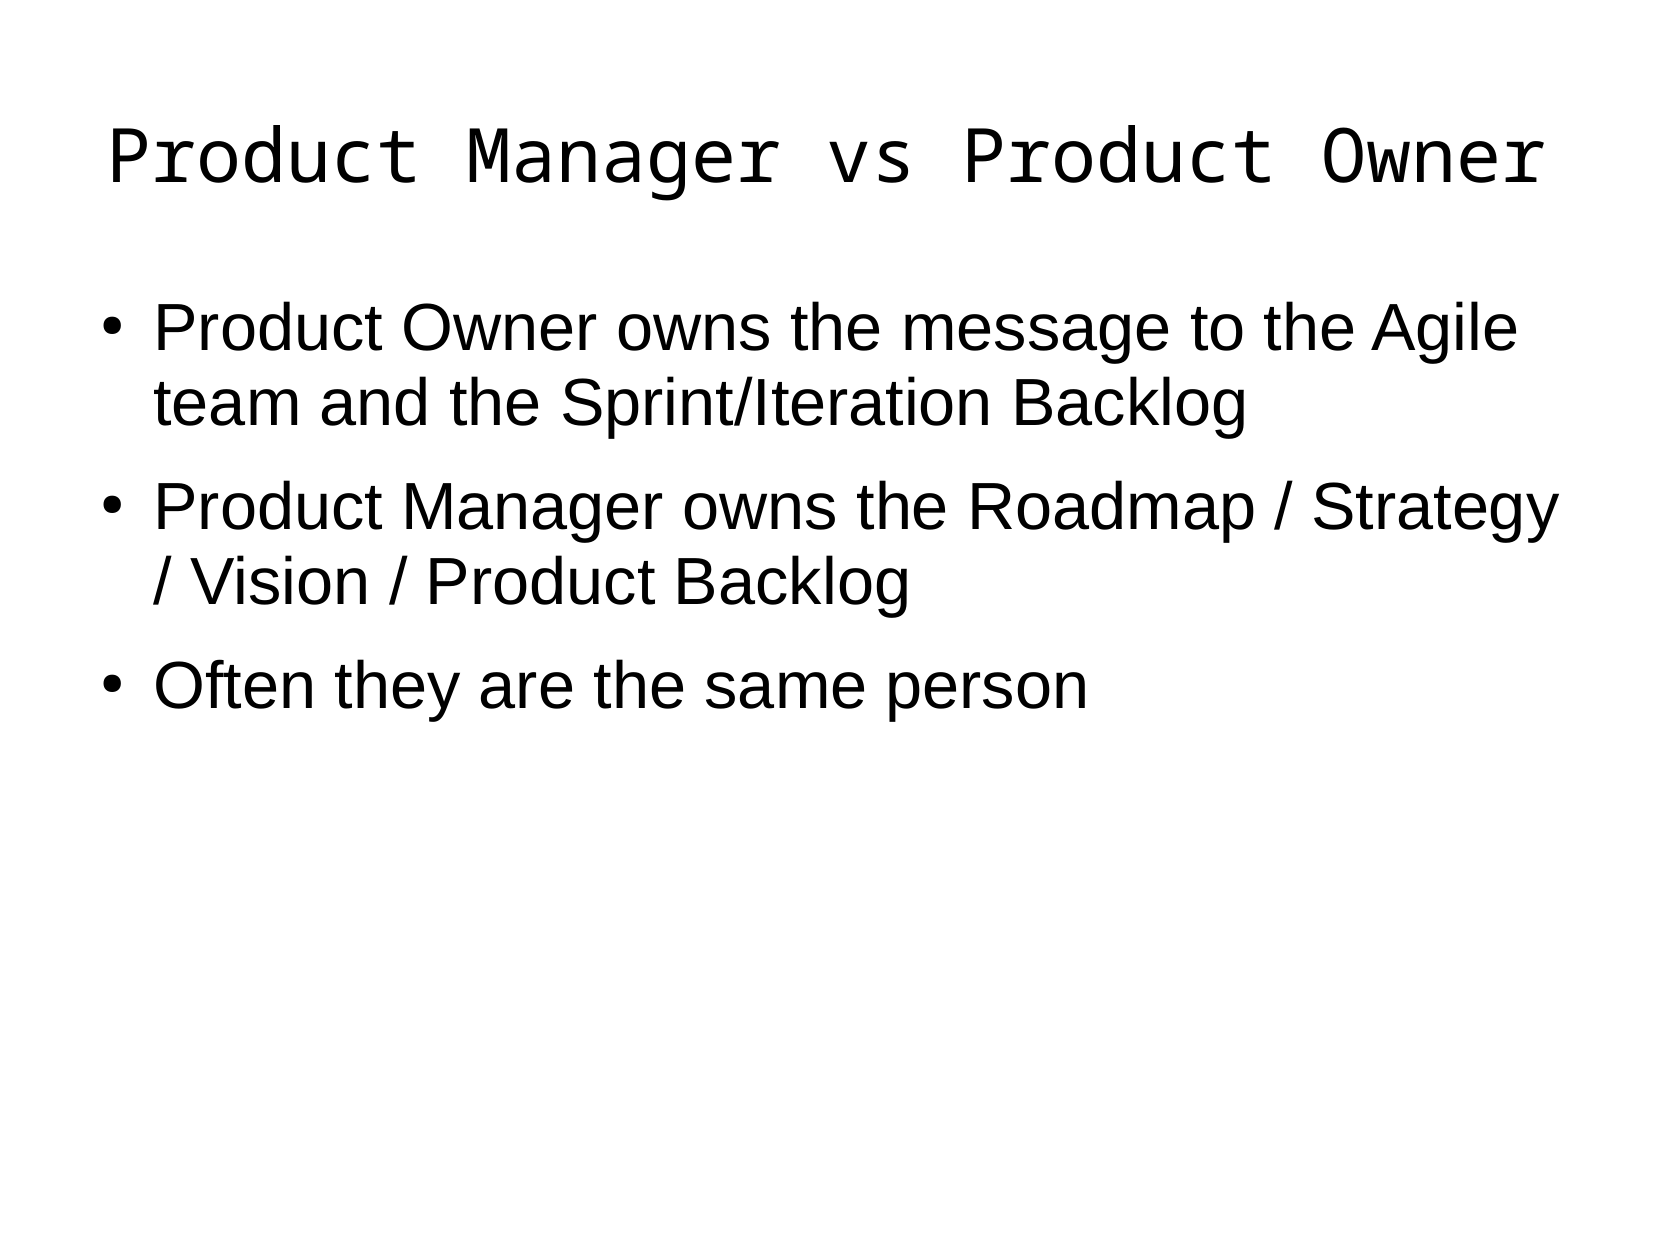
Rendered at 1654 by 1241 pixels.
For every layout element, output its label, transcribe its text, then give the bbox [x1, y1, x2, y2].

list Product Owner owns the message to the Agile team and the Sprint/Iteration Backlog Product Manager owns the Roadmap / Strategy / Vision / Product Backlog Often they are the same person [82, 290, 1571, 1010]
title Product Manager vs Product Owner [82, 49, 1571, 257]
